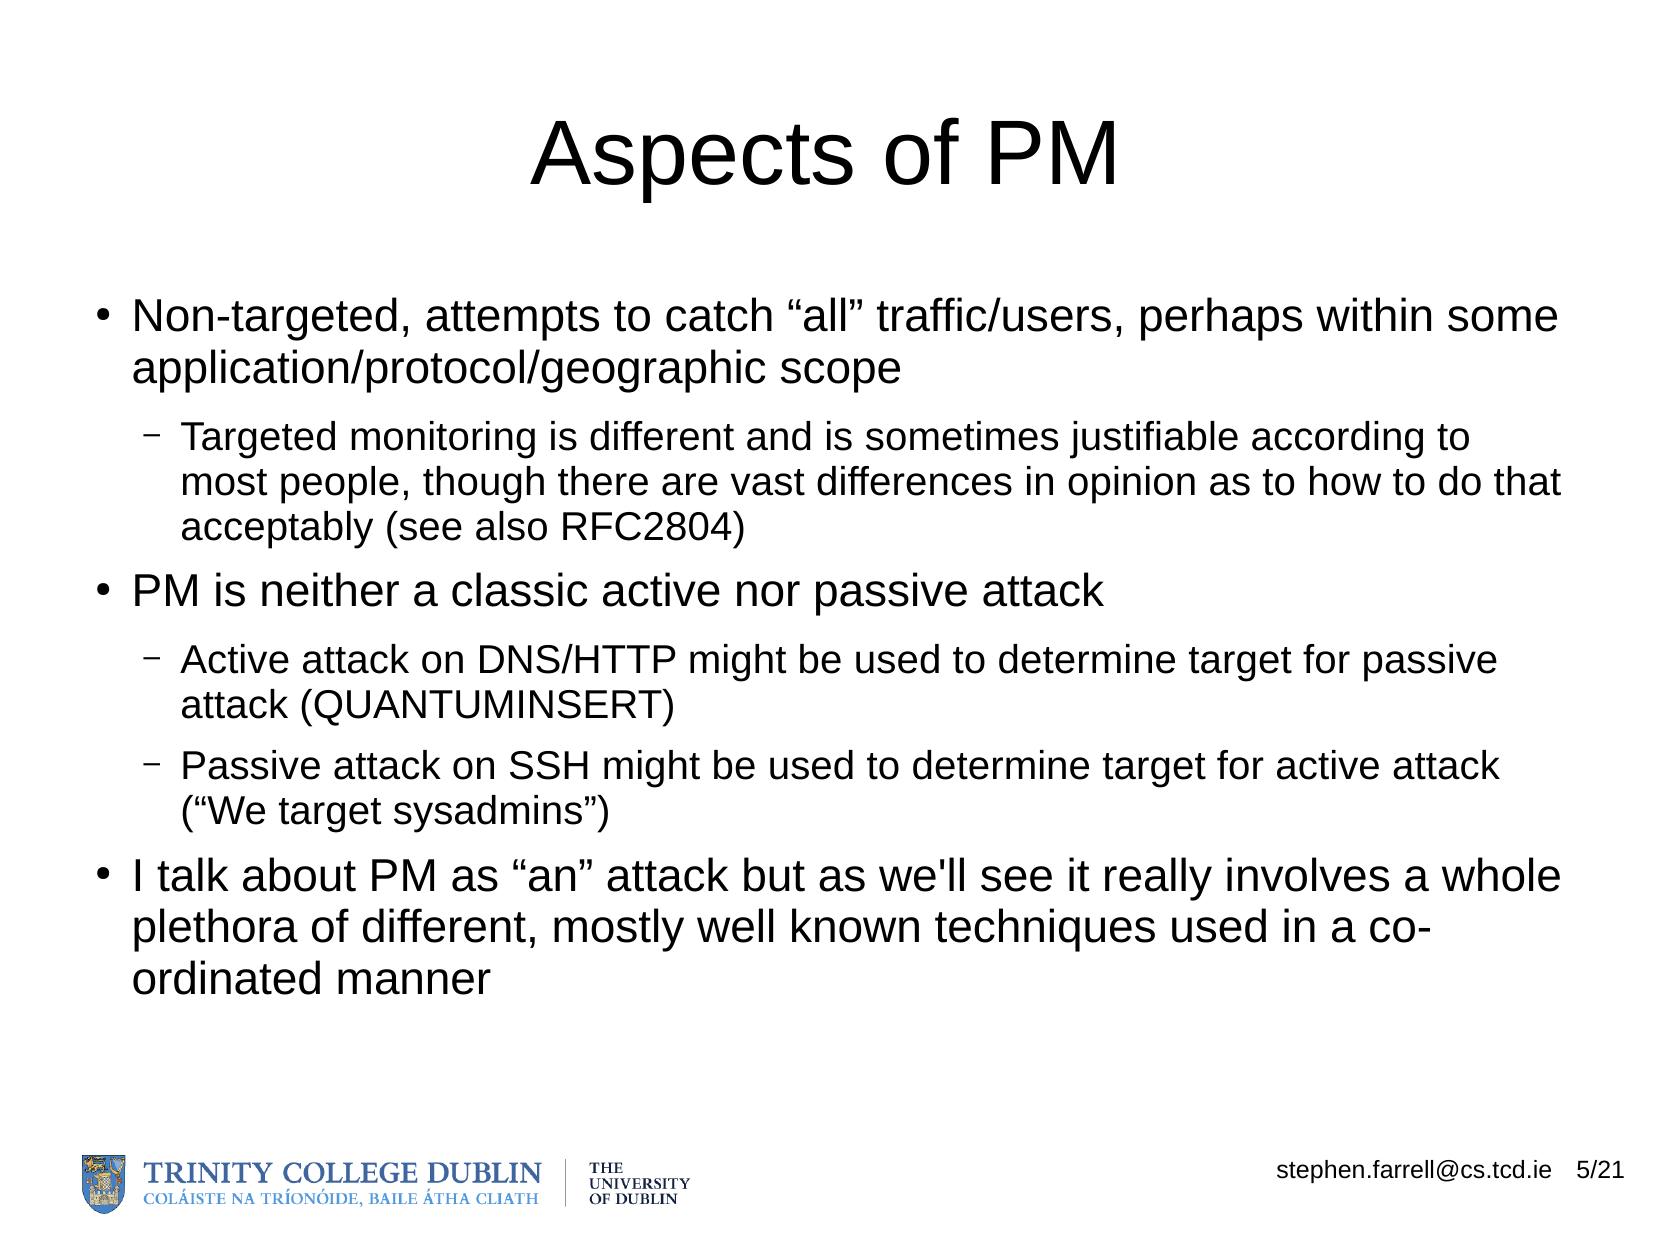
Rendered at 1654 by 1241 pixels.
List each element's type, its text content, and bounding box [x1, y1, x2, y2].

list Non-targeted, attempts to catch “all” traffic/users, perhaps within some application/protocol/geographic scope Targeted monitoring is different and is sometimes justifiable according to most people, though there are vast differences in opinion as to how to do that acceptably (see also RFC2804) PM is neither a classic active nor passive attack Active attack on DNS/HTTP might be used to determine target for passive attack (QUANTUMINSERT) Passive attack on SSH might be used to determine target for active attack (“We target sysadmins”) I talk about PM as “an” attack but as we'll see it really involves a whole plethora of different, mostly well known techniques used in a co-ordinated manner [82, 290, 1571, 1010]
picture [82, 1155, 694, 1214]
title Aspects of PM [82, 49, 1571, 257]
